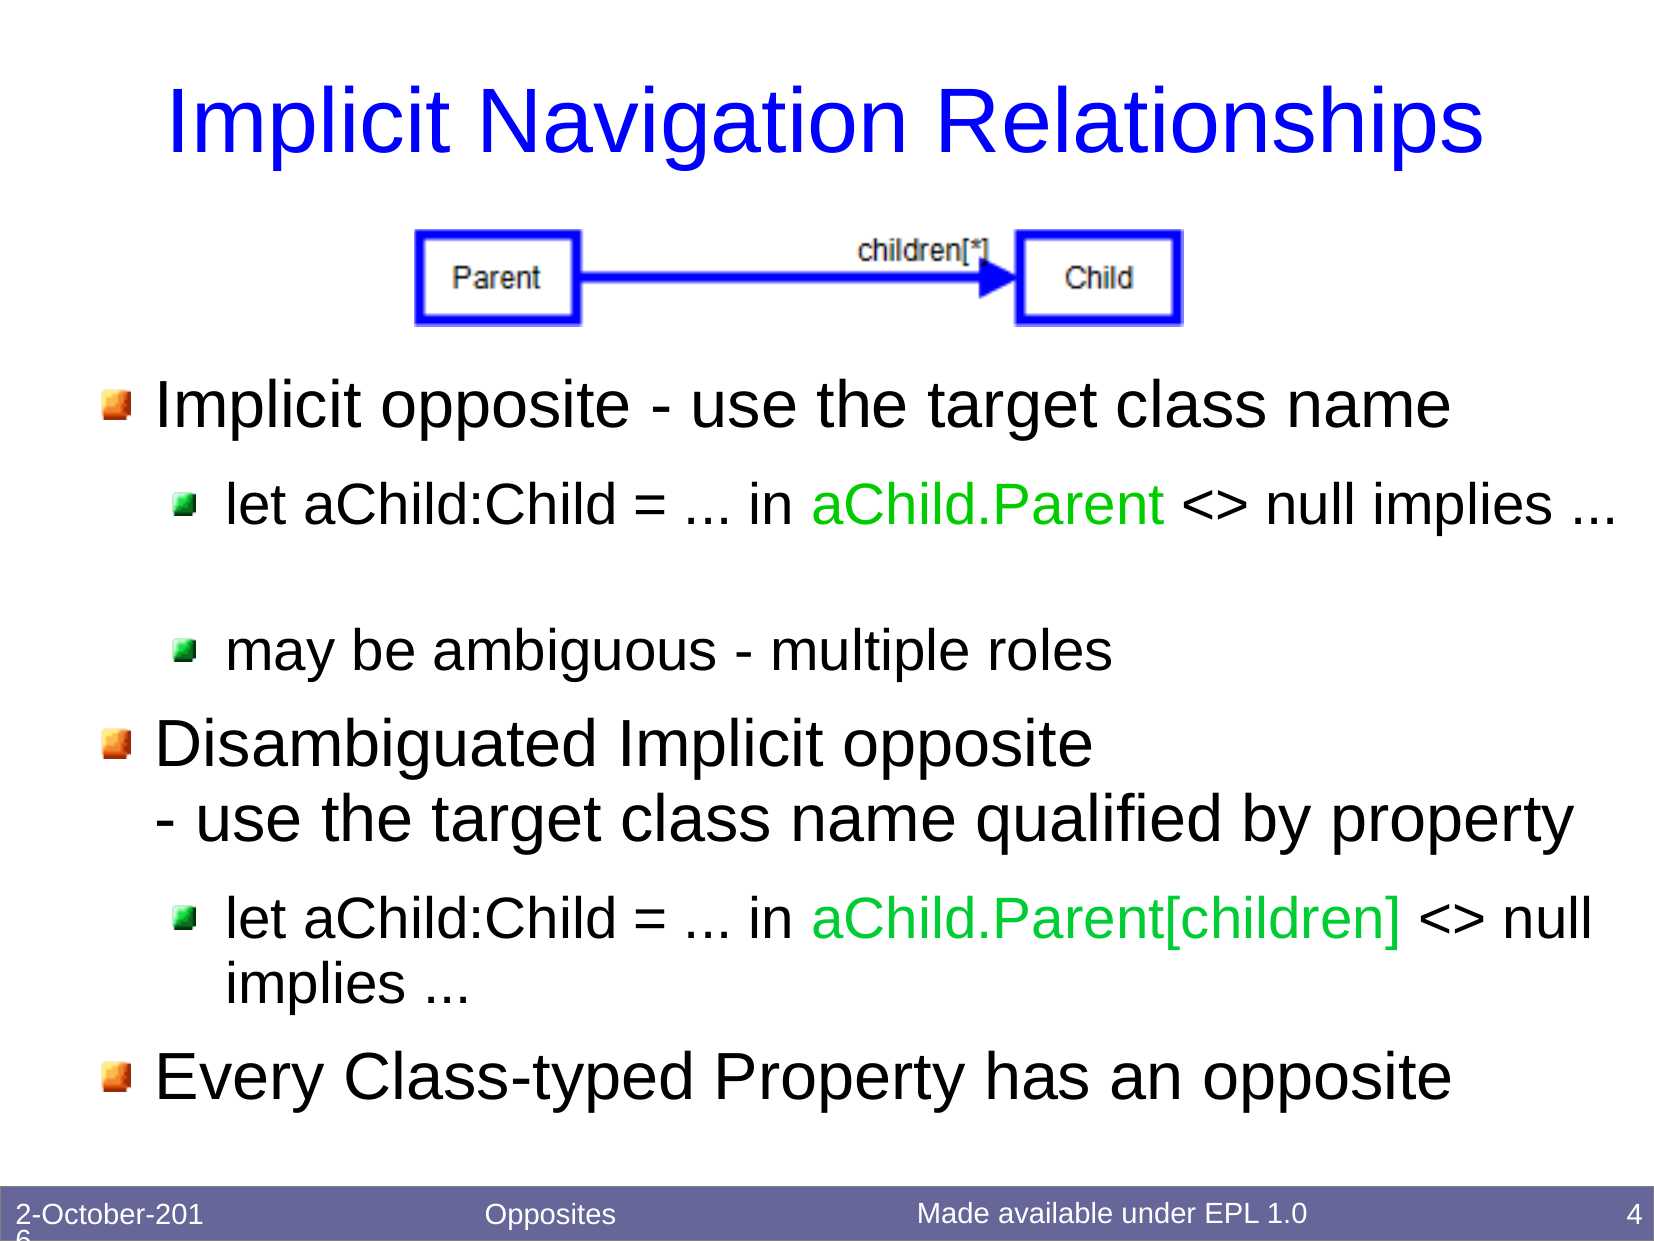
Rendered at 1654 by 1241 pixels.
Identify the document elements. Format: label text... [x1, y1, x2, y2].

list Implicit opposite - use the target class name let aChild:Child = ... in aChild.Parent <> null implies ... may be ambiguous - multiple roles Disambiguated Implicit opposite - use the target class name qualified by property let aChild:Child = ... in aChild.Parent[children] <> null implies ... Every Class-typed Property has an opposite [83, 367, 1641, 1144]
picture [414, 229, 1184, 327]
title Implicit Navigation Relationships [82, 17, 1571, 223]
